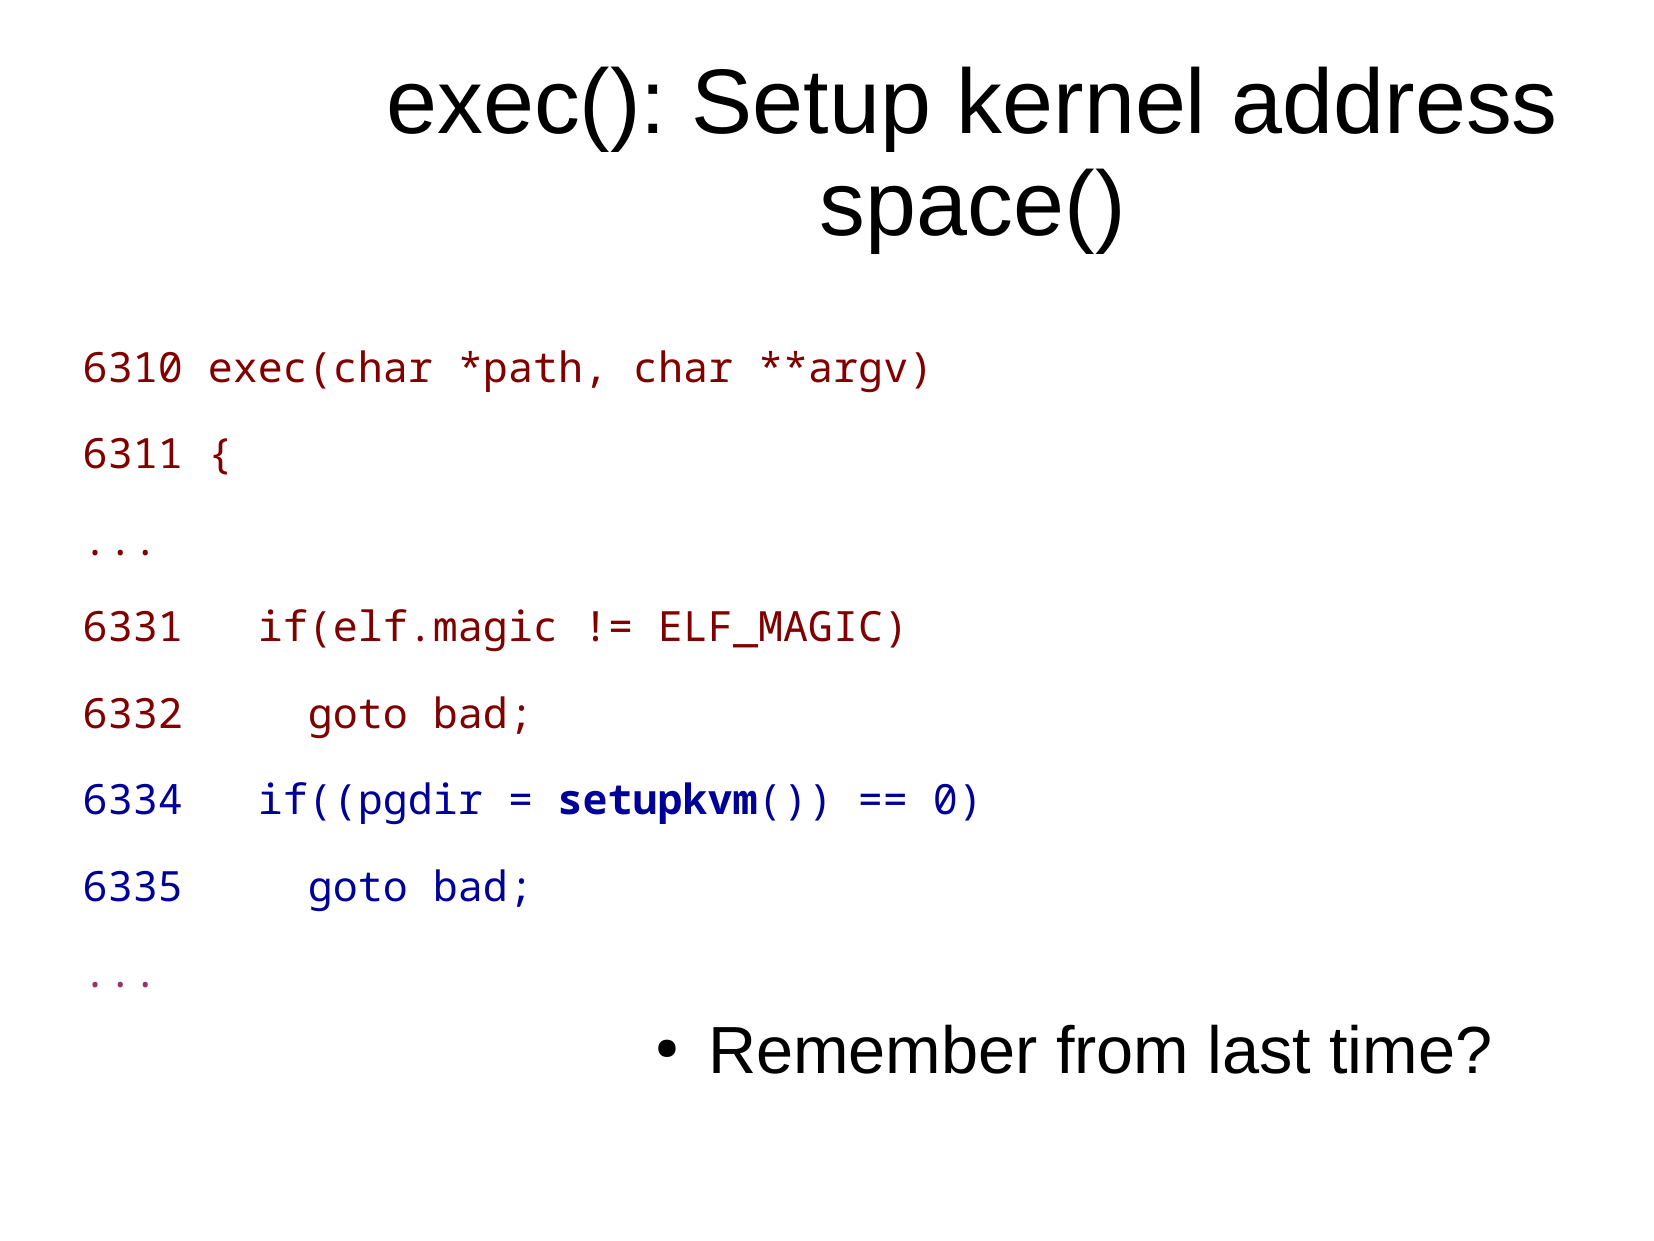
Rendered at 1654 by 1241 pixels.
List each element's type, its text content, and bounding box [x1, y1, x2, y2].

list Remember from last time? [637, 1013, 1530, 1161]
title exec(): Setup kernel address space() [375, 49, 1571, 257]
list 6310 exec(char *path, char **argv) 6311 { ... 6331 if(elf.magic != ELF_MAGIC) 6332 goto bad; 6334 if((pgdir = setupkvm()) == 0) 6335 goto bad; ... [82, 337, 1571, 1163]
